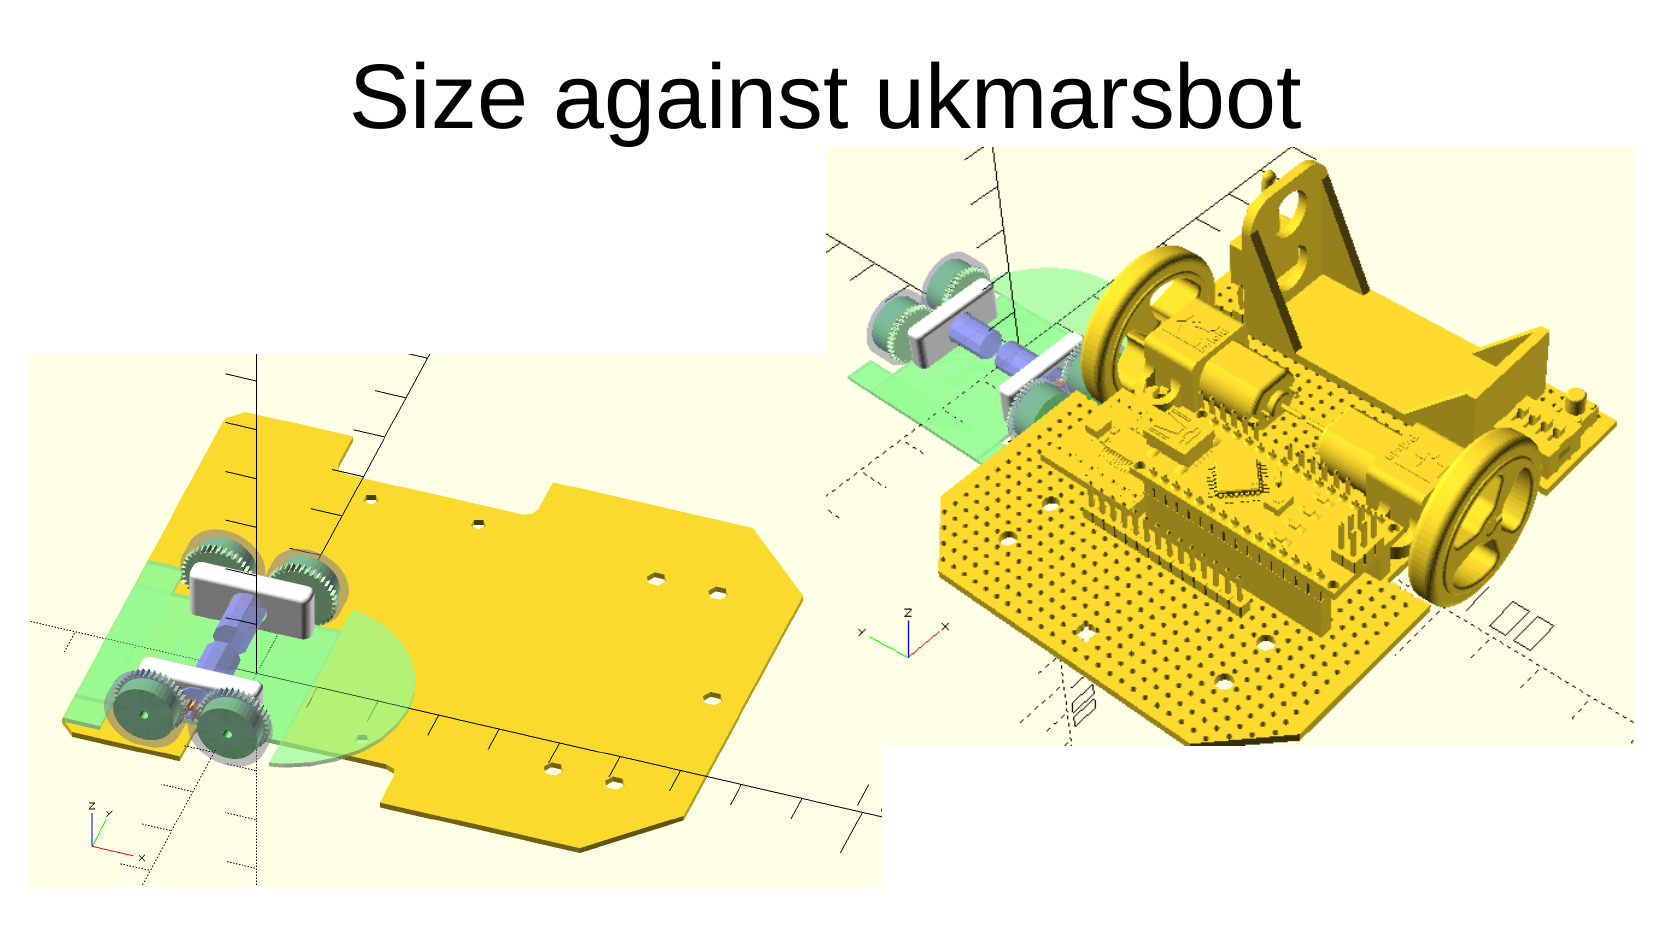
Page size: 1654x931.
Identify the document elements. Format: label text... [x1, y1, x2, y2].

picture [29, 147, 1635, 886]
title Size against ukmarsbot [82, 19, 1571, 175]
